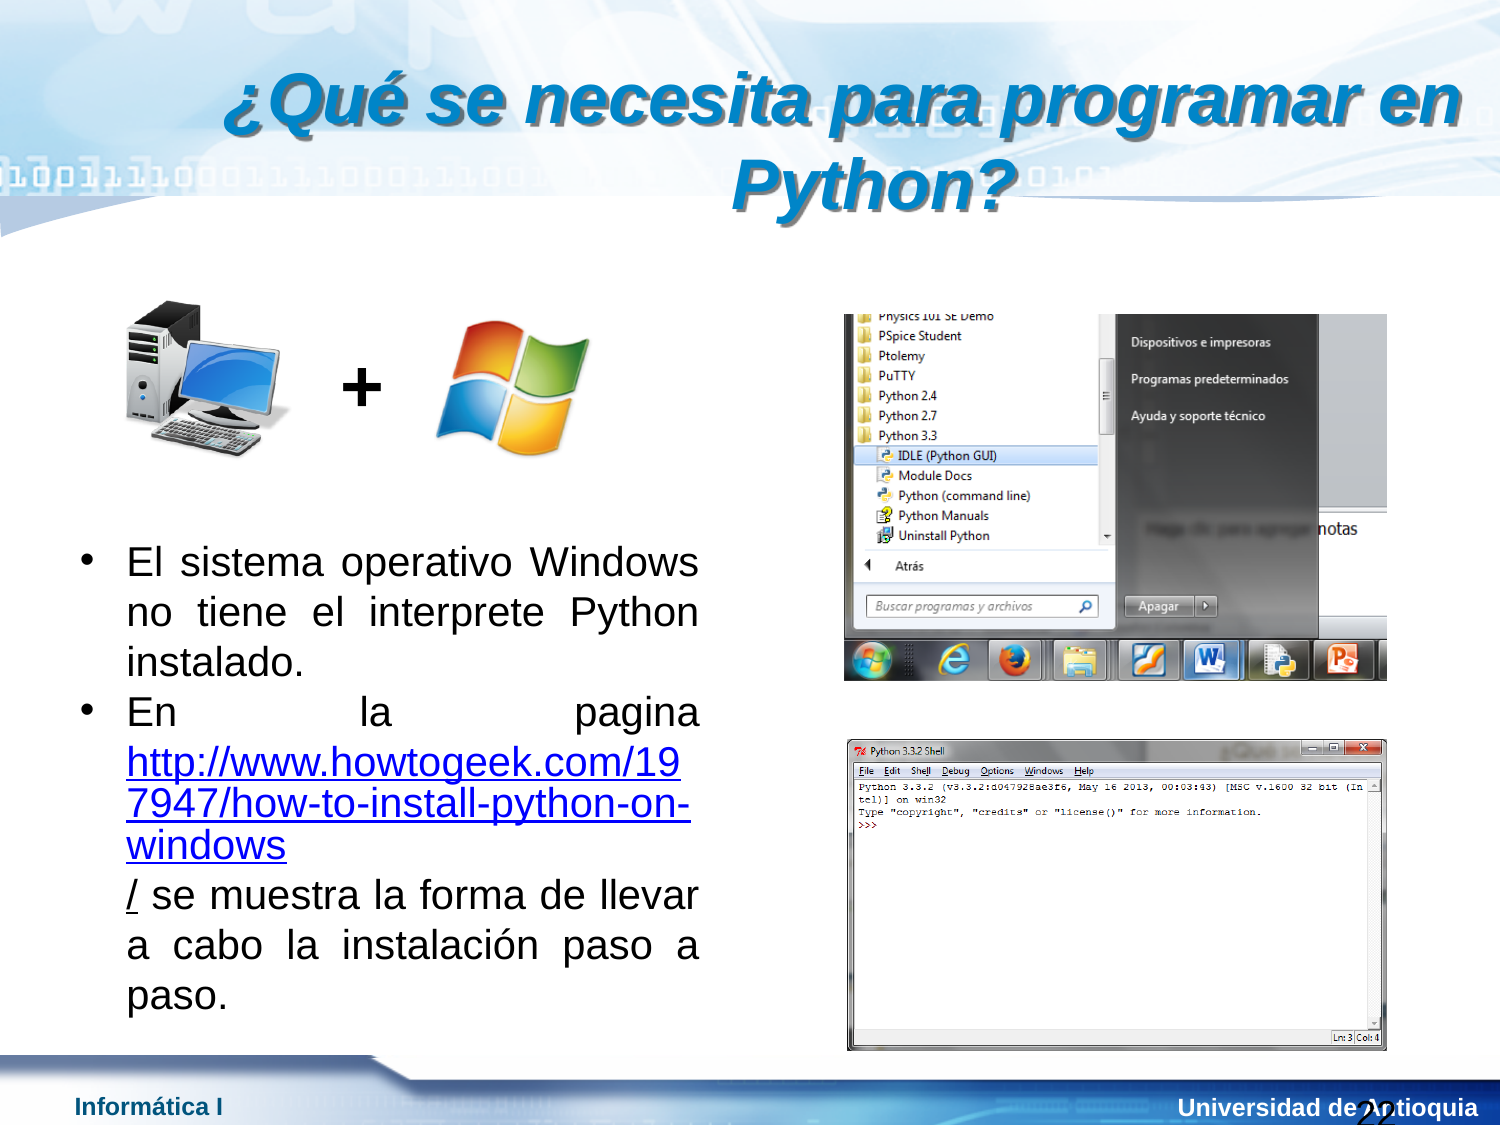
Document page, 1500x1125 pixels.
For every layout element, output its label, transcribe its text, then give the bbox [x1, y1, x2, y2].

slide_number <número> [1340, 1082, 1500, 1125]
title ¿Qué se necesita para programar en Python? [167, 44, 1500, 232]
picture [1332, 1105, 1337, 1114]
picture [847, 739, 1387, 1051]
picture [434, 318, 593, 460]
picture [0, 1055, 1500, 1125]
text_box + [326, 330, 397, 436]
text_box El sistema operativo Windows no tiene el interprete Python instalado. En la pagina http://www.howtogeek.com/197947/how-to-install-python-on-windows/ se muestra la forma de llevar a cabo la instalación paso a paso. [64, 527, 715, 942]
picture [0, 0, 1500, 196]
picture [122, 292, 296, 466]
picture [843, 314, 1387, 682]
